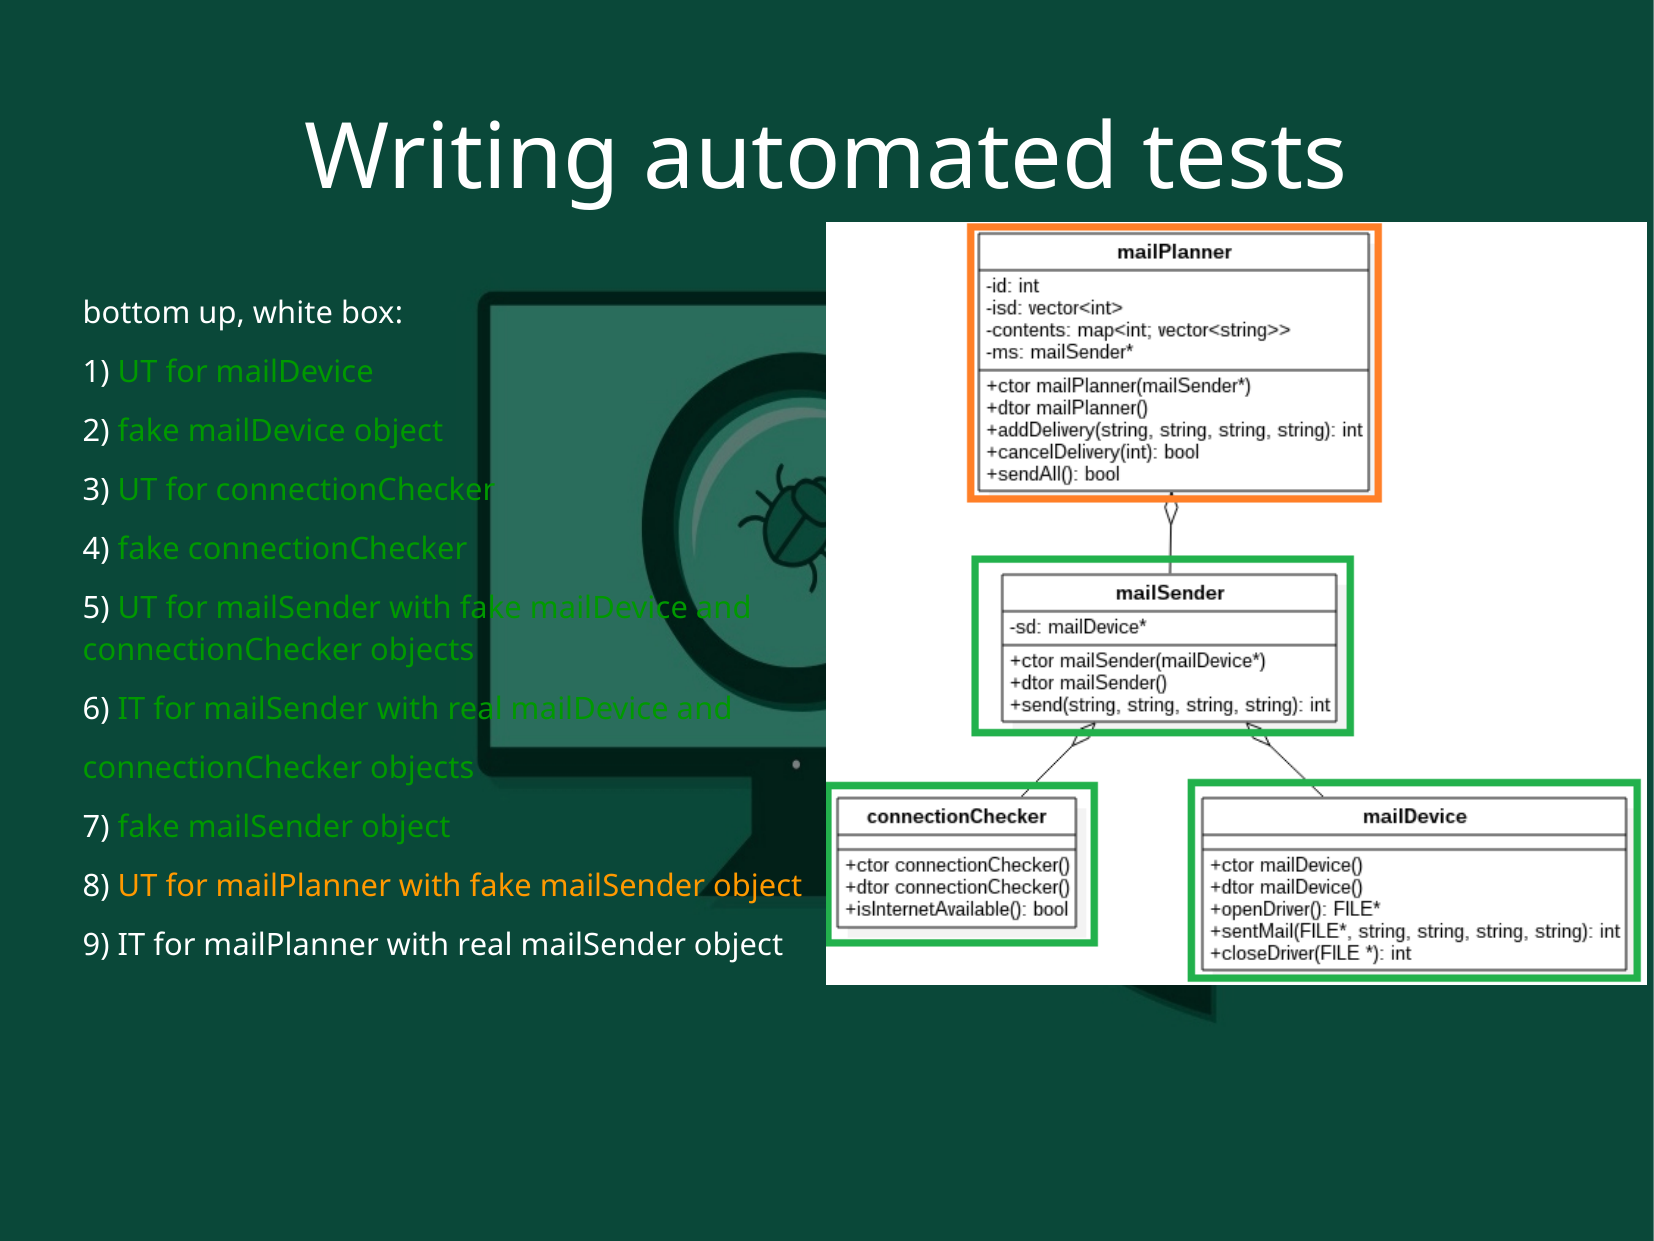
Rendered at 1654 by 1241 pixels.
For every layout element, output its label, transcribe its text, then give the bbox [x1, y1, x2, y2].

list bottom up, white box: 1) UT for mailDevice 2) fake mailDevice object 3) UT for connectionChecker 4) fake connectionChecker 5) UT for mailSender with fake mailDevice and connectionChecker objects 6) IT for mailSender with real mailDevice and connectionChecker objects 7) fake mailSender object 8) UT for mailPlanner with fake mailSender object 9) IT for mailPlanner with real mailSender object [82, 290, 809, 1010]
picture [0, 0, 1654, 1241]
title Writing automated tests [82, 49, 1571, 257]
